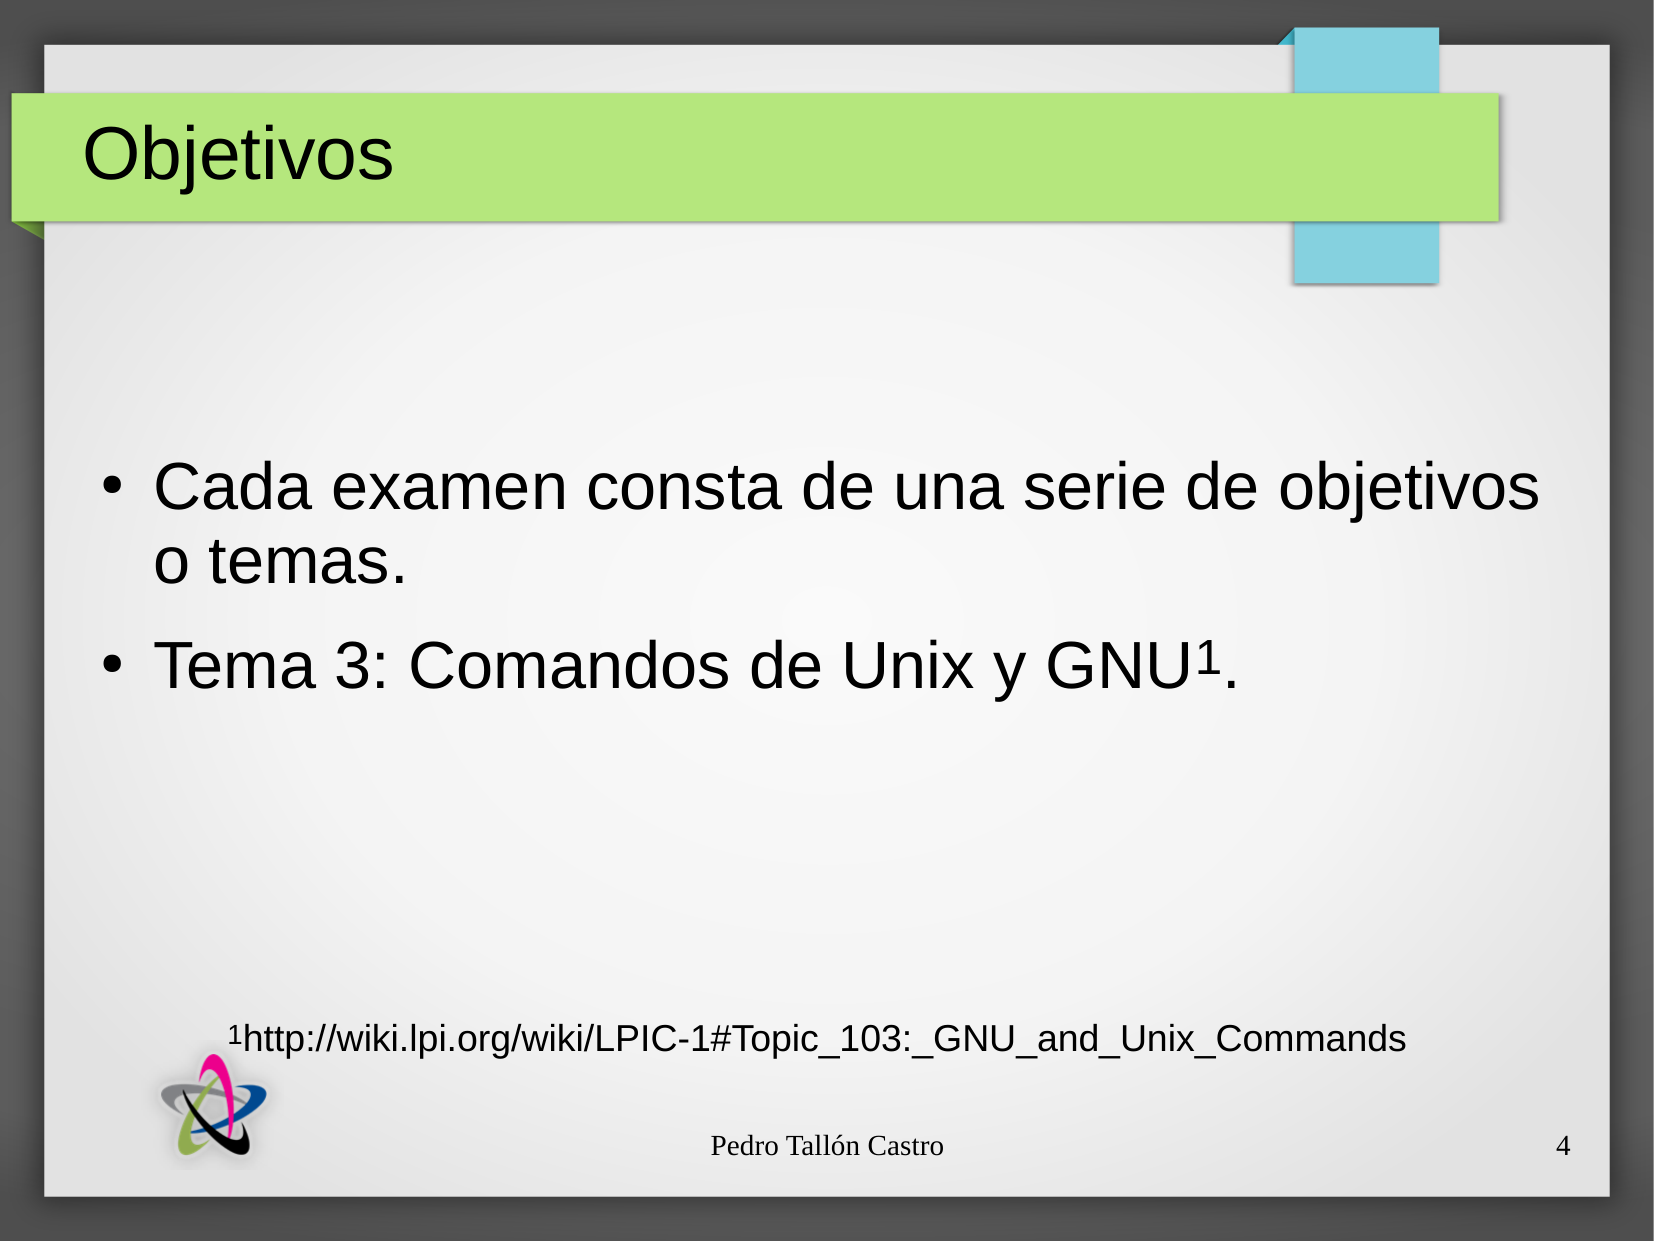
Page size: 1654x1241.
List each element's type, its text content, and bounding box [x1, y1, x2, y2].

list Cada examen consta de una serie de objetivos o temas. Tema 3: Comandos de Unix y GNU1. [82, 448, 1571, 1015]
text_box 1http://wiki.lpi.org/wiki/LPIC-1#Topic_103:_GNU_and_Unix_Commands [212, 968, 1425, 1027]
picture [0, 0, 1654, 1241]
title Objetivos [82, 94, 1264, 213]
